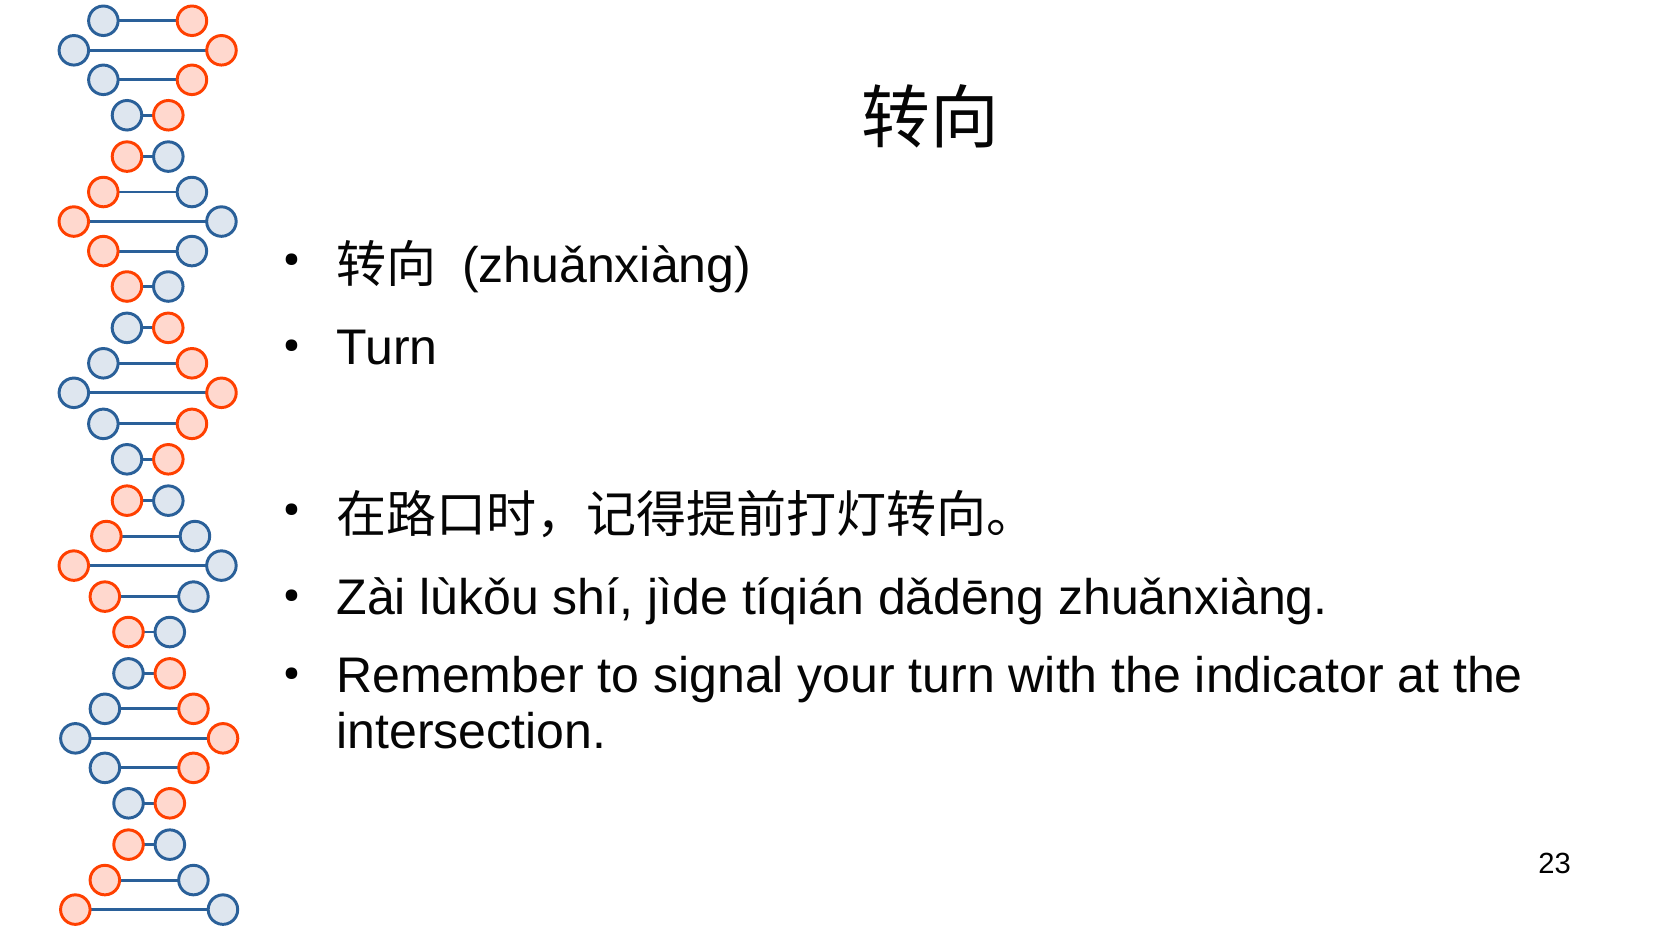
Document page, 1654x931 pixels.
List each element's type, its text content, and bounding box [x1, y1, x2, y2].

list 转向 (zhuǎnxiàng) Turn 在路口时，记得提前打灯转向。 Zài lùkǒu shí, jìde tíqián dǎdēng zhuǎnxiàng. Remember to signal your turn with the indicator at the intersection. [265, 224, 1595, 764]
title 转向 [265, 35, 1595, 189]
